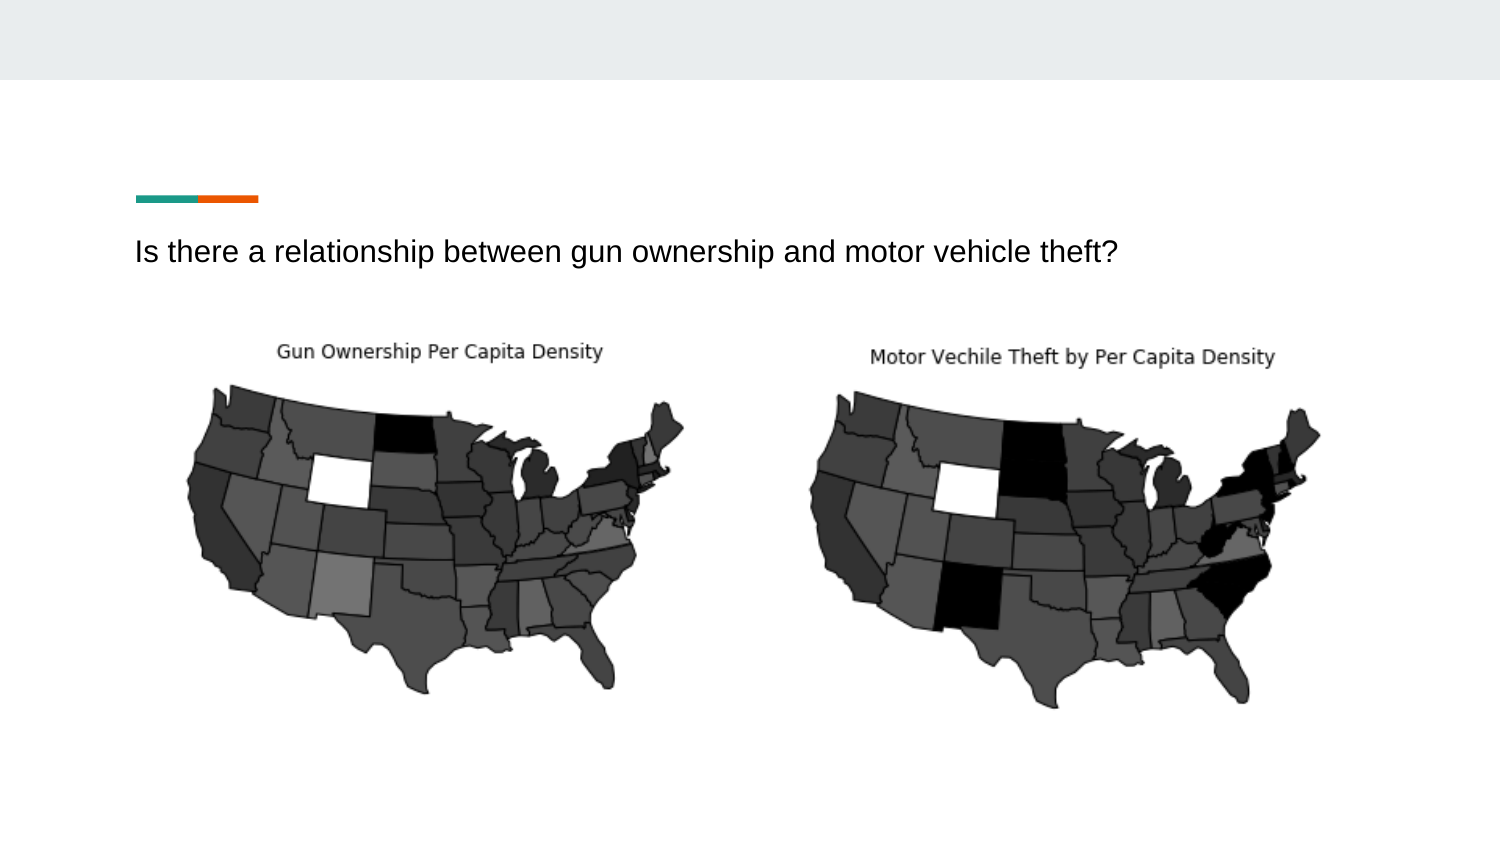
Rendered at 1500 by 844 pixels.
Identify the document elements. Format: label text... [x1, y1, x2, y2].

title Is there a relationship between gun ownership and motor vehicle theft? [119, 216, 1381, 305]
picture [119, 332, 1478, 746]
